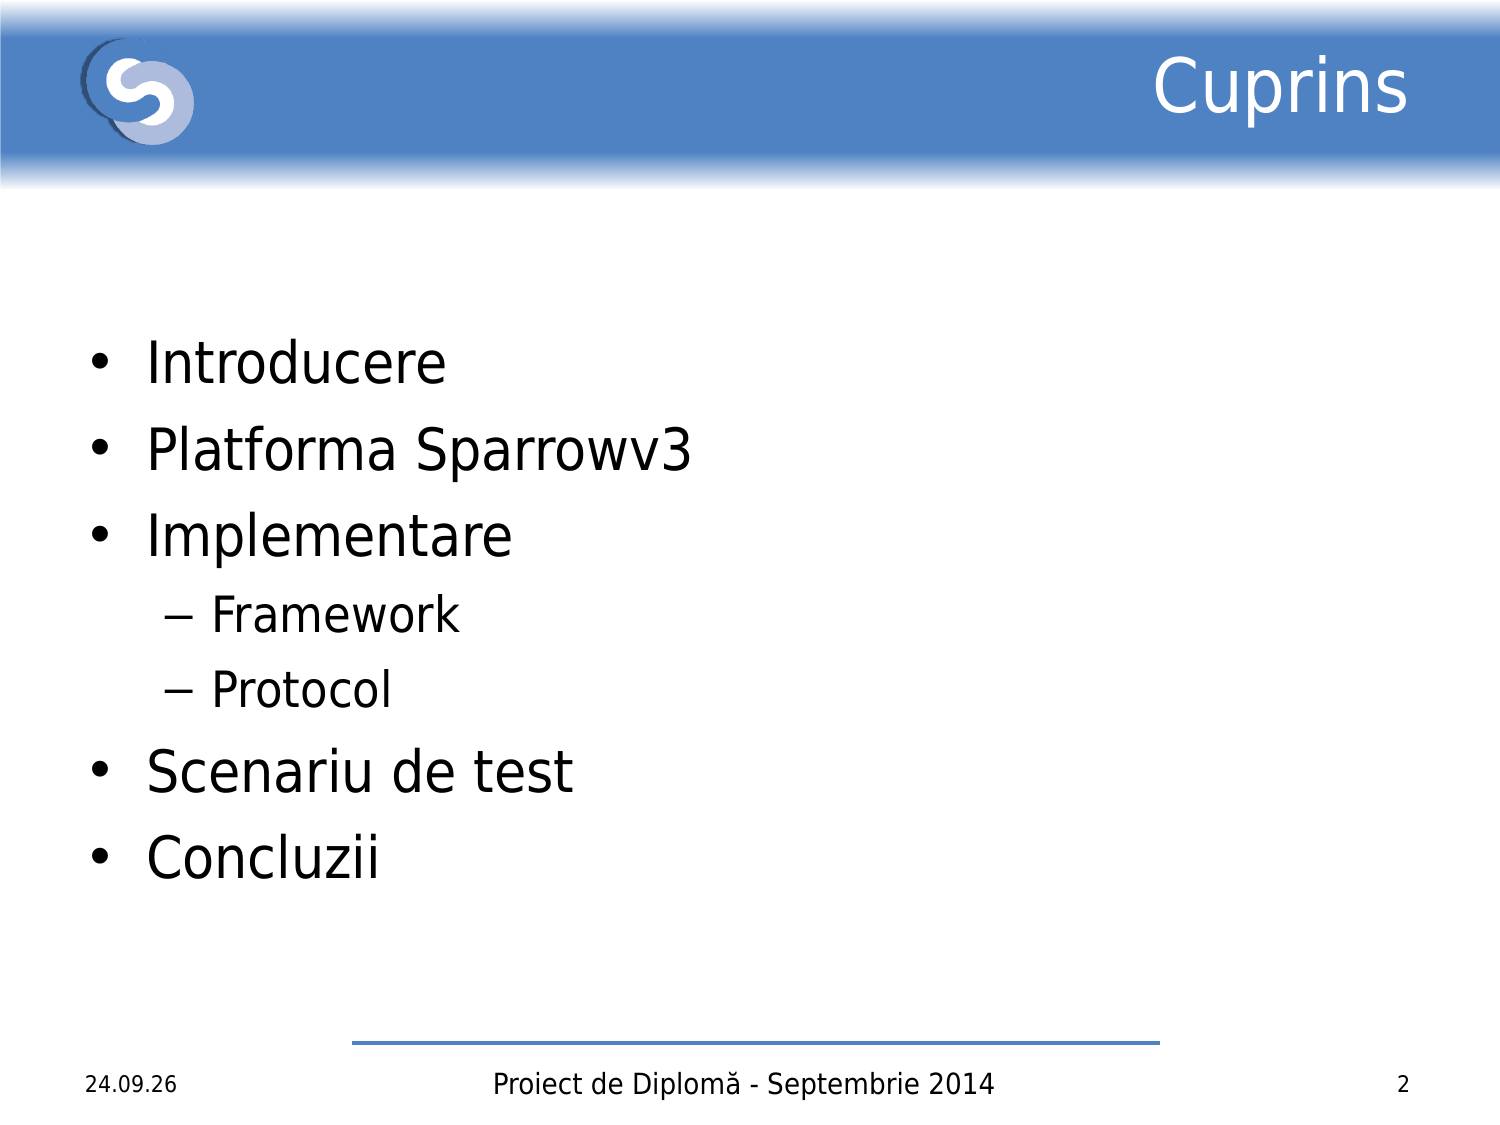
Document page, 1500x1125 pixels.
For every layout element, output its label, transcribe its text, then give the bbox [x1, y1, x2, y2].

title Cuprins [199, 11, 1425, 155]
picture [0, 0, 1500, 189]
list Introducere Platforma Sparrowv3 Implementare Framework Protocol Scenariu de test Concluzii [75, 211, 1426, 1004]
